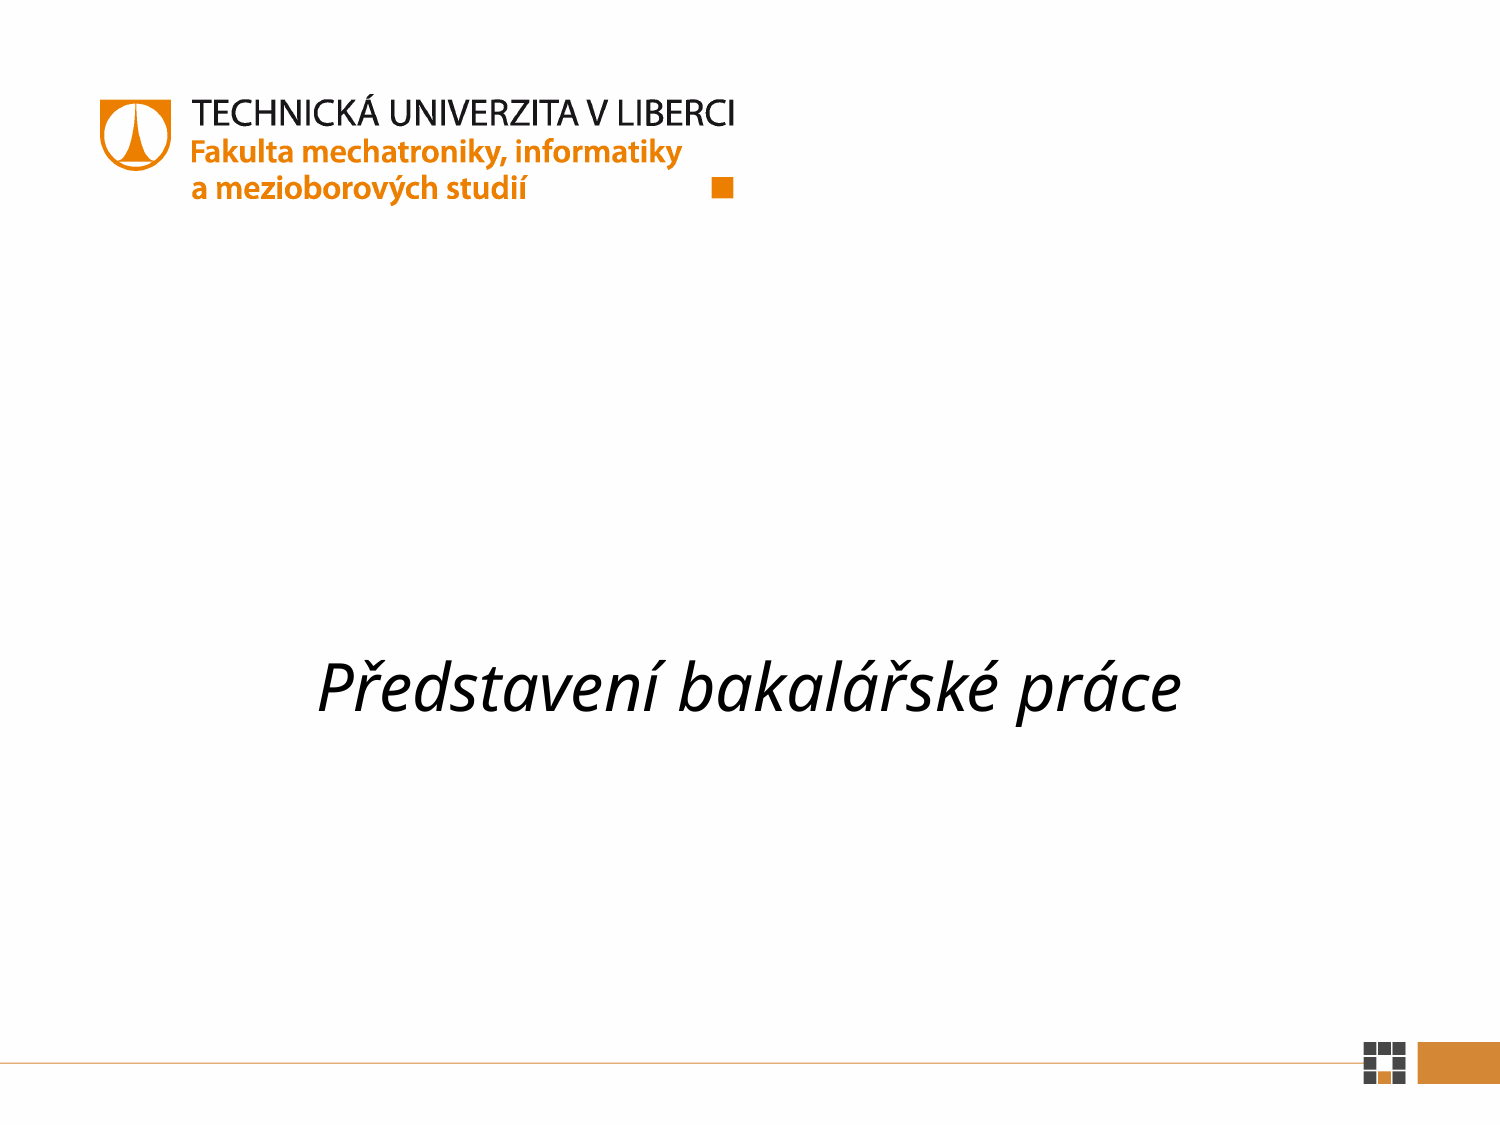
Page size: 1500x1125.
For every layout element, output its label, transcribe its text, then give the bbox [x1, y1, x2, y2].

subtitle Představení bakalářské práce [100, 637, 1400, 740]
picture [0, 0, 1500, 1125]
